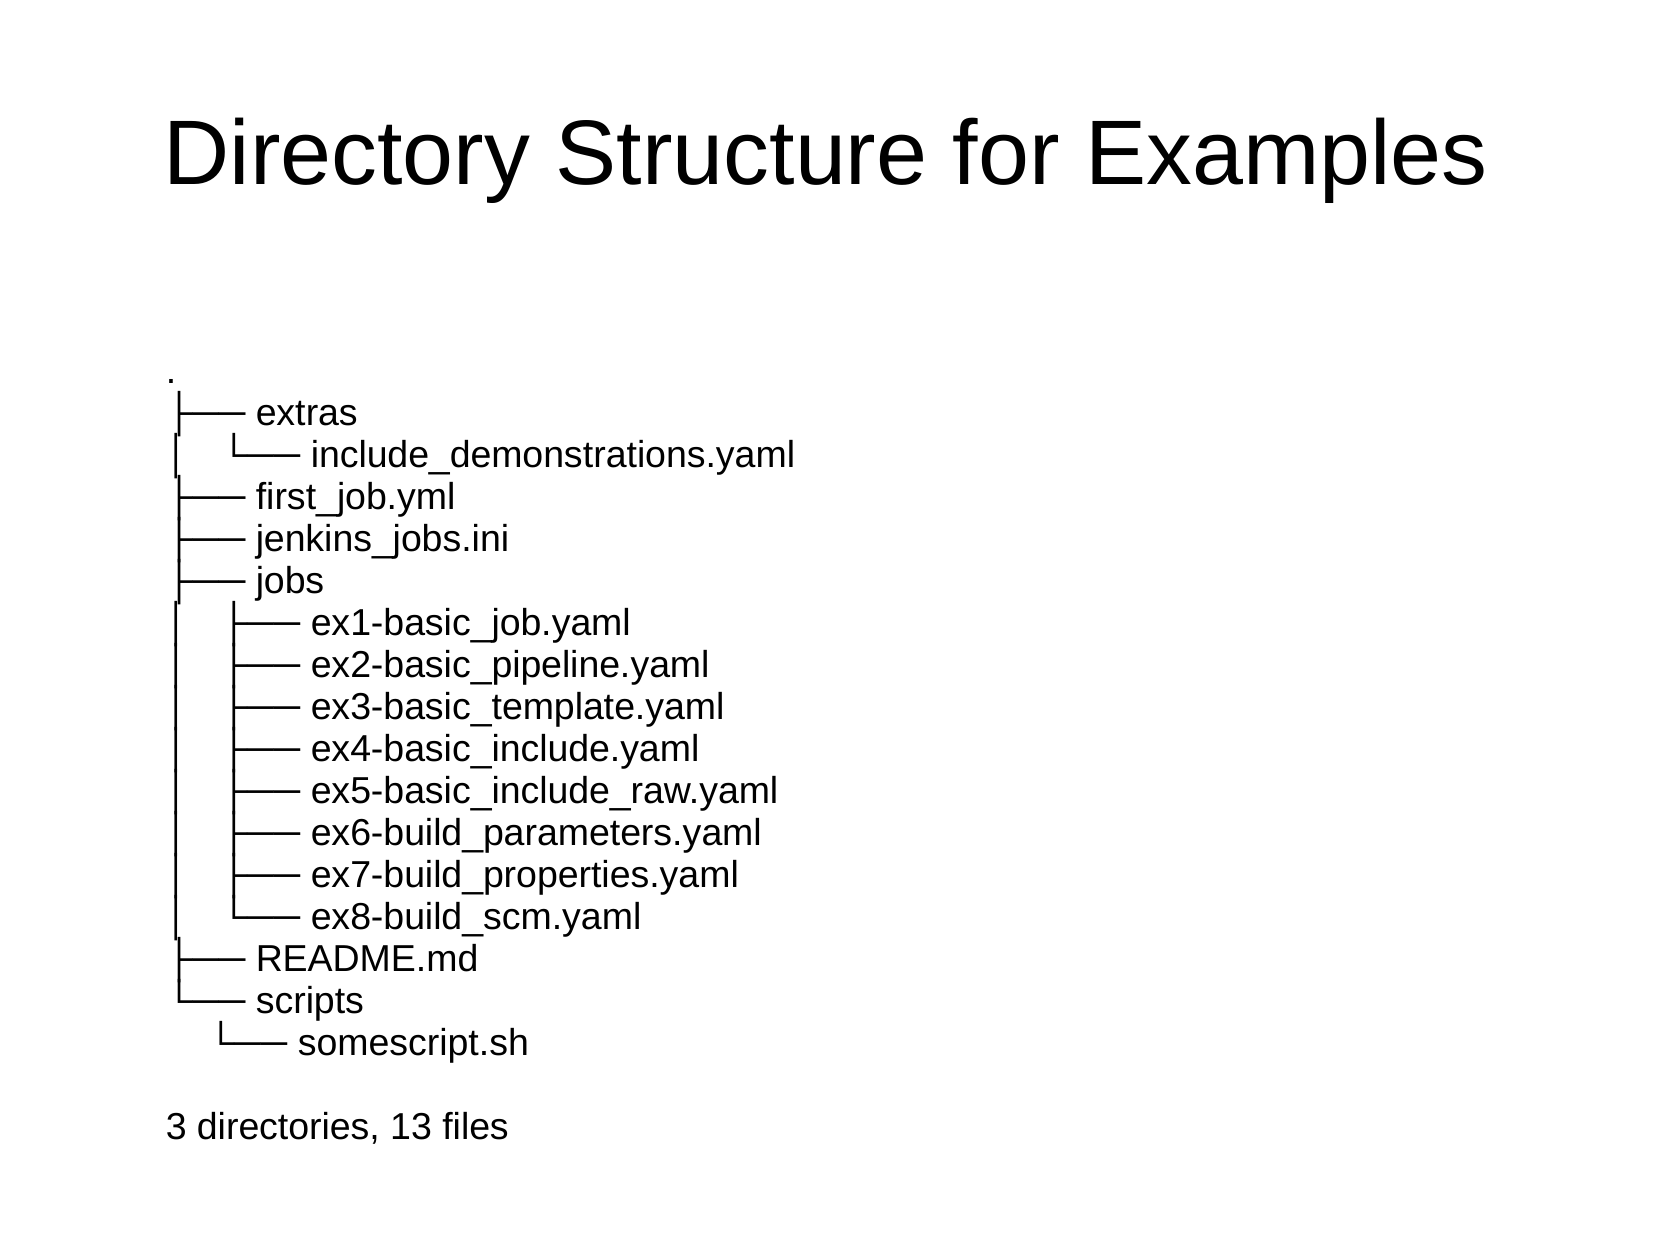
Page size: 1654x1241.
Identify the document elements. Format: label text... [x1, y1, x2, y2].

title Directory Structure for Examples [82, 49, 1571, 257]
text_box . ├── extras │ └── include_demonstrations.yaml ├── first_job.yml ├── jenkins_jobs.ini ├── jobs │ ├── ex1-basic_job.yaml │ ├── ex2-basic_pipeline.yaml │ ├── ex3-basic_template.yaml │ ├── ex4-basic_include.yaml │ ├── ex5-basic_include_raw.yaml │ ├── ex6-build_parameters.yaml │ ├── ex7-build_properties.yaml │ └── ex8-build_scm.yaml ├── README.md └── scripts └── somescript.sh 3 directories, 13 files [151, 342, 811, 1156]
